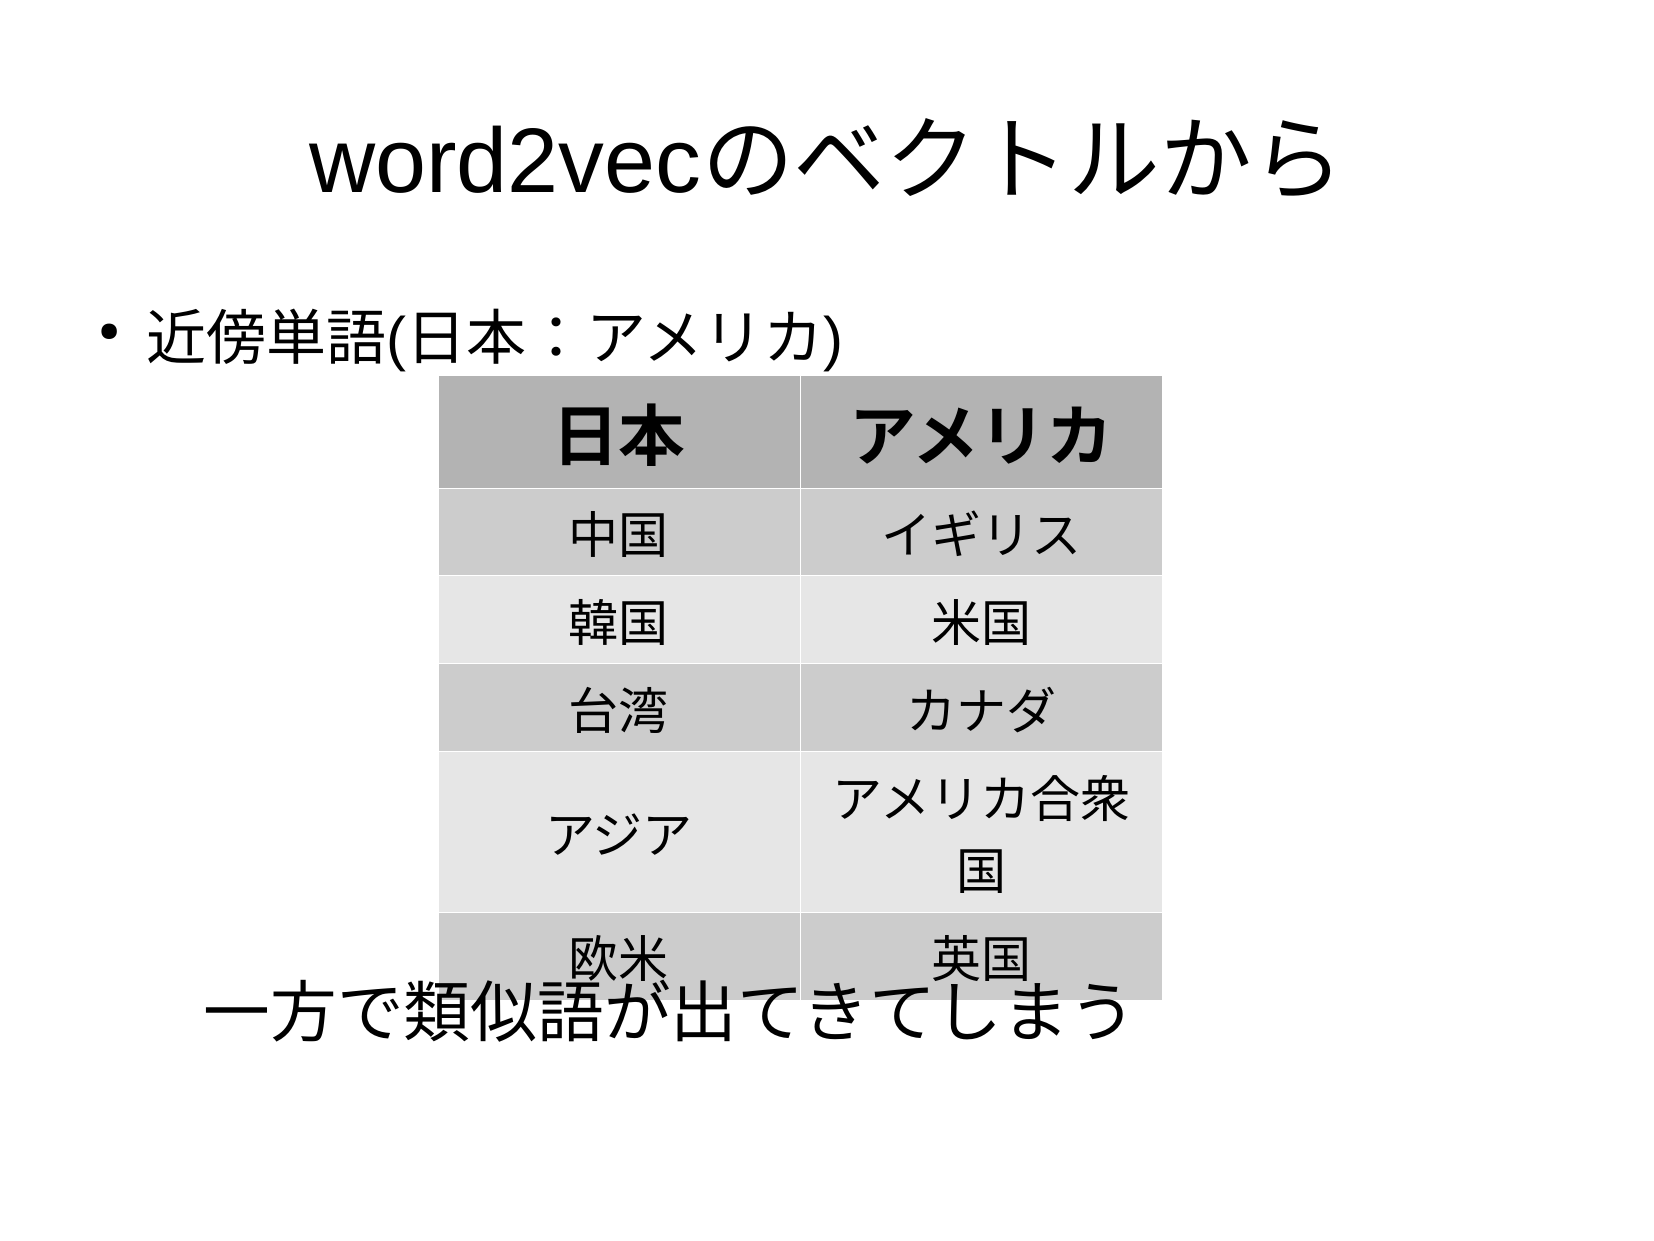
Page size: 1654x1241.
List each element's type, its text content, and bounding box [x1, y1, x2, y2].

table_cell イギリス [801, 489, 1162, 575]
table_header 日本 [439, 376, 800, 488]
table_cell 英国 [989, 941, 1023, 951]
table_cell 台湾 [439, 664, 800, 751]
table_cell アメリカ合衆国 [801, 752, 1162, 912]
text_box 一方で類似語が出てきてしまう [188, 951, 1347, 1052]
table_header アメリカ [801, 376, 1162, 488]
list 近傍単語(日本：アメリカ) [82, 290, 1571, 378]
table_cell 英国 [801, 913, 1162, 951]
table_cell 米国 [801, 576, 1162, 663]
table_cell 中国 [439, 489, 800, 575]
title word2vecのベクトルから [82, 49, 1571, 257]
table_cell カナダ [801, 664, 1162, 751]
table_cell アジア [439, 752, 800, 912]
table_cell 韓国 [439, 576, 800, 663]
table_cell 欧米 [439, 913, 800, 951]
